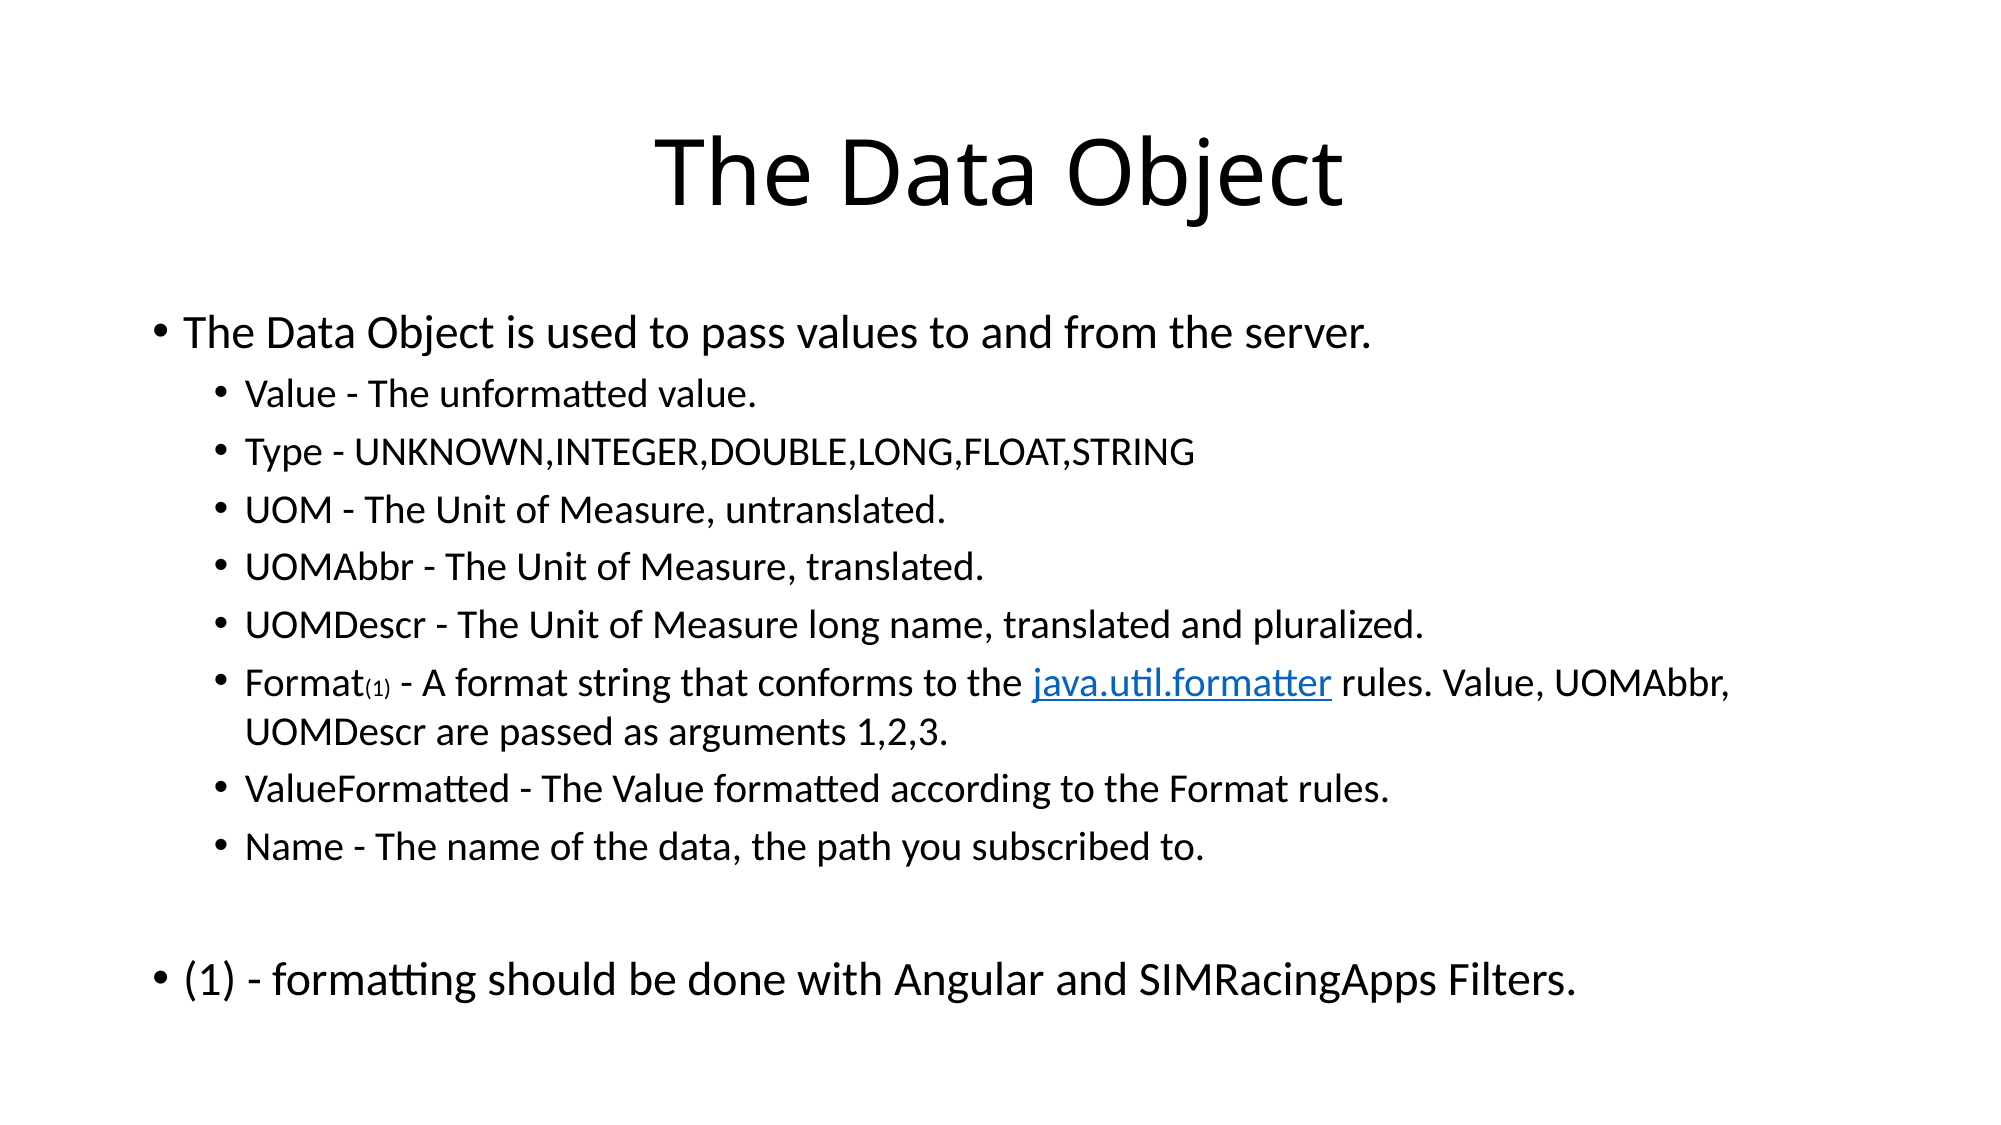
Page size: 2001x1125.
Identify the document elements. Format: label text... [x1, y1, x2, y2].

list The Data Object is used to pass values to and from the server. Value - The unformatted value. Type - UNKNOWN,INTEGER,DOUBLE,LONG,FLOAT,STRING UOM - The Unit of Measure, untranslated. UOMAbbr - The Unit of Measure, translated. UOMDescr - The Unit of Measure long name, translated and pluralized. Format(1) - A format string that conforms to the java.util.formatter rules. Value, UOMAbbr, UOMDescr are passed as arguments 1,2,3. ValueFormatted - The Value formatted according to the Format rules. Name - The name of the data, the path you subscribed to. (1) - formatting should be done with Angular and SIMRacingApps Filters. [137, 299, 1863, 1014]
title The Data Object [137, 59, 1863, 278]
